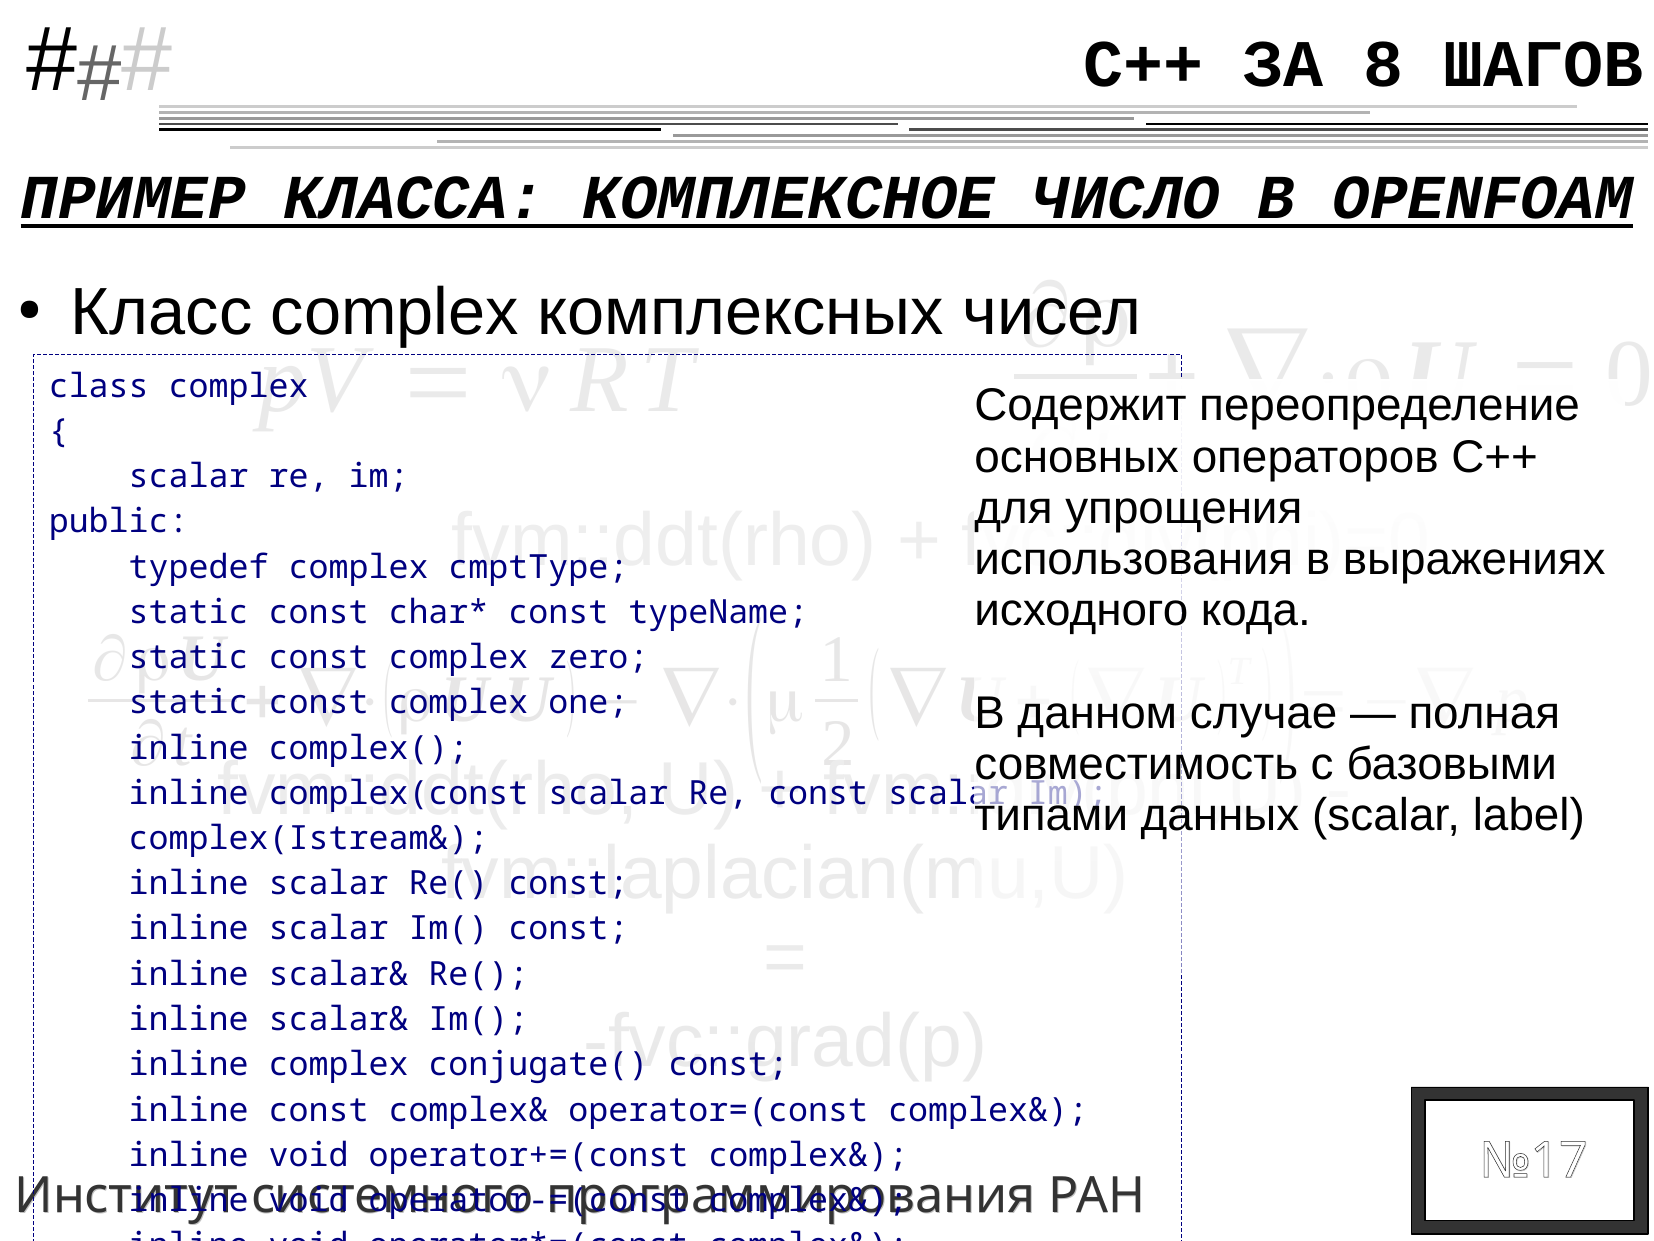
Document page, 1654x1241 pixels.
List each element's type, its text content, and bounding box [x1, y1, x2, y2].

title ПРИМЕР КЛАССА: КОМПЛЕКСНОЕ ЧИСЛО В OPENFOAM [0, 147, 1654, 257]
list Класс complex комплексных чисел [0, 274, 1654, 1093]
list Содержит переопределение основных операторов C++ для упрощения использования в выражениях исходного кода. В данном случае — полная совместимость с базовыми типами данных (scalar, label) [974, 379, 1625, 975]
text_box class complex { scalar re, im; public: typedef complex cmptType; static const char* const typeName; static const complex zero; static const complex one; inline complex(); inline complex(const scalar Re, const scalar Im); complex(Istream&); inline scalar Re() const; inline scalar Im() const; inline scalar& Re(); inline scalar& Im(); inline complex conjugate() const; inline const complex& operator=(const complex&); inline void operator+=(const complex&); inline void operator-=(const complex&); inline void operator*=(const complex&); inline void operator/=(const complex&); [33, 354, 1182, 1162]
